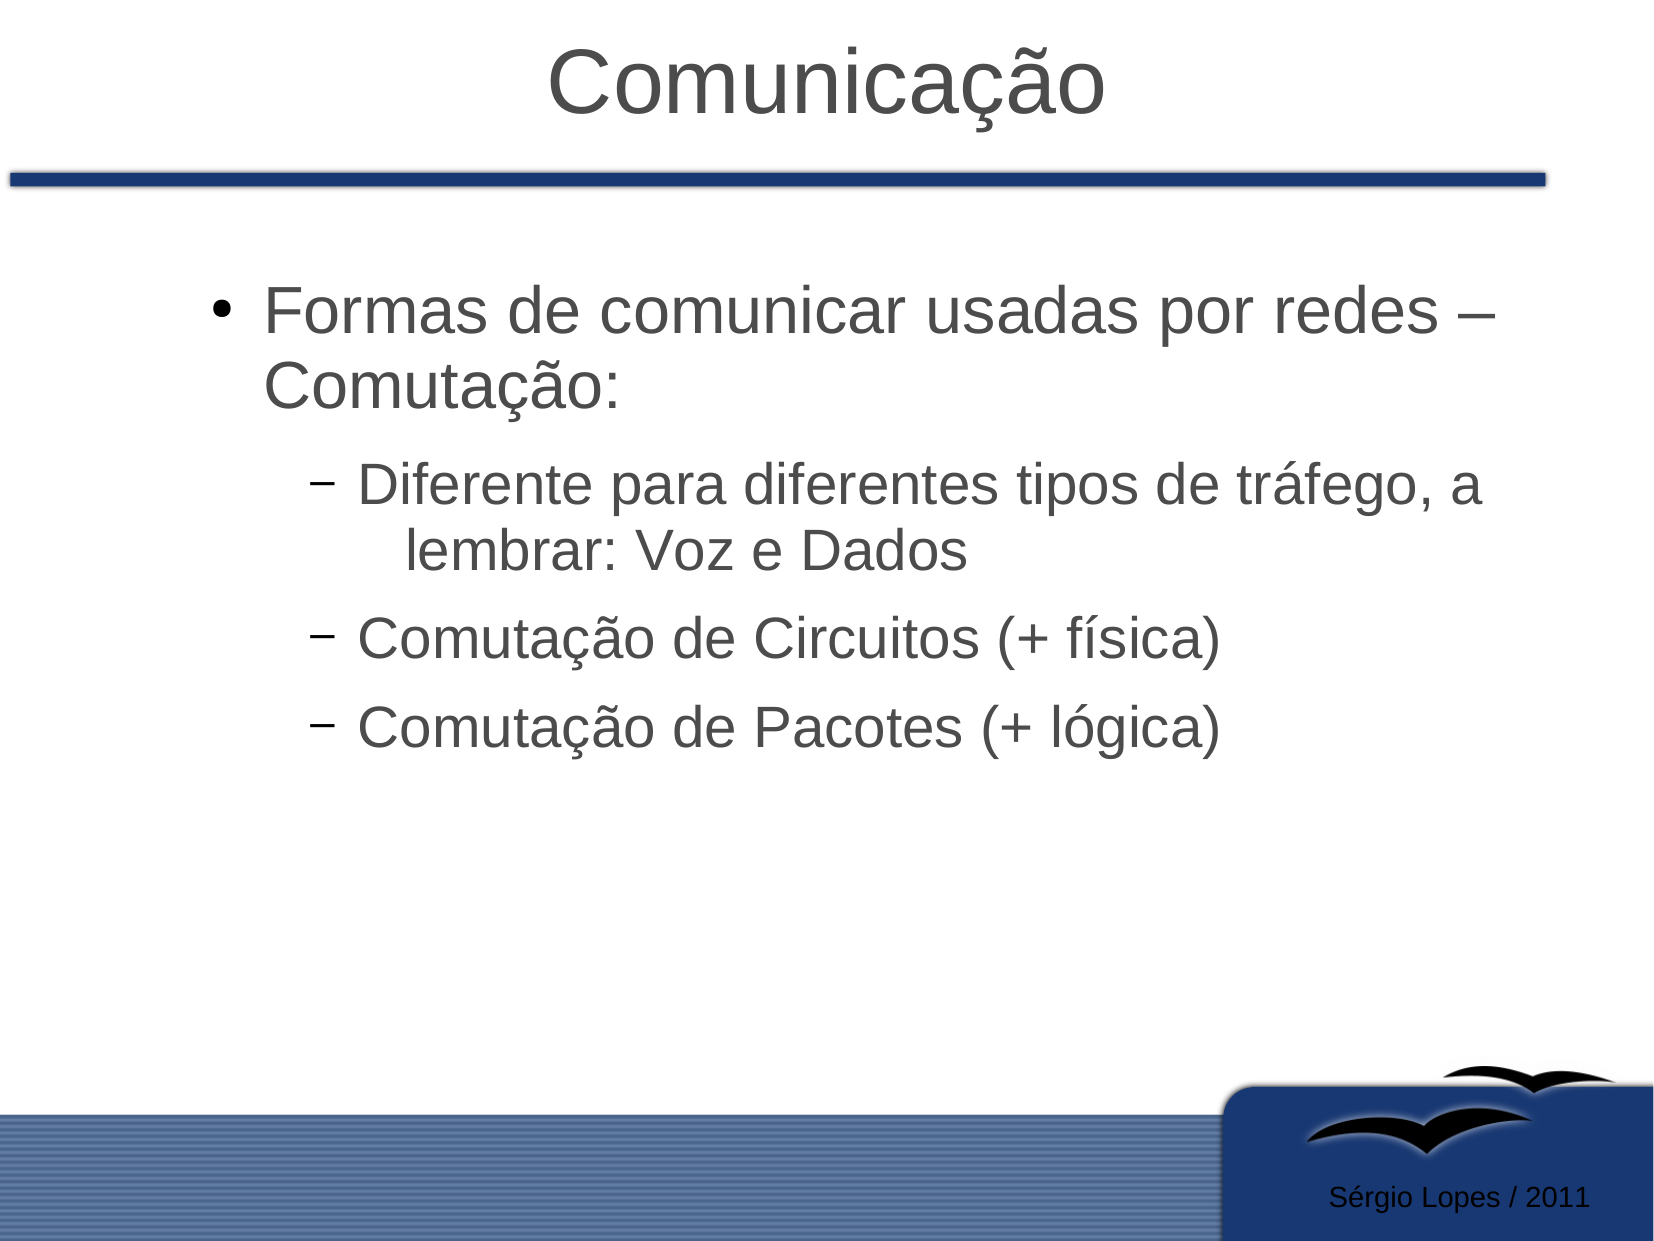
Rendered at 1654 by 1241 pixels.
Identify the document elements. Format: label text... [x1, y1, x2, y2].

text_box Sérgio Lopes / 2011 [1328, 1181, 1588, 1214]
picture [0, 0, 1654, 1241]
title Comunicação [121, 0, 1534, 164]
list Formas de comunicar usadas por redes – Comutação: Diferente para diferentes tipos de tráfego, a lembrar: Voz e Dados Comutação de Circuitos (+ física) Comutação de Pacotes (+ lógica) [121, 273, 1534, 1056]
